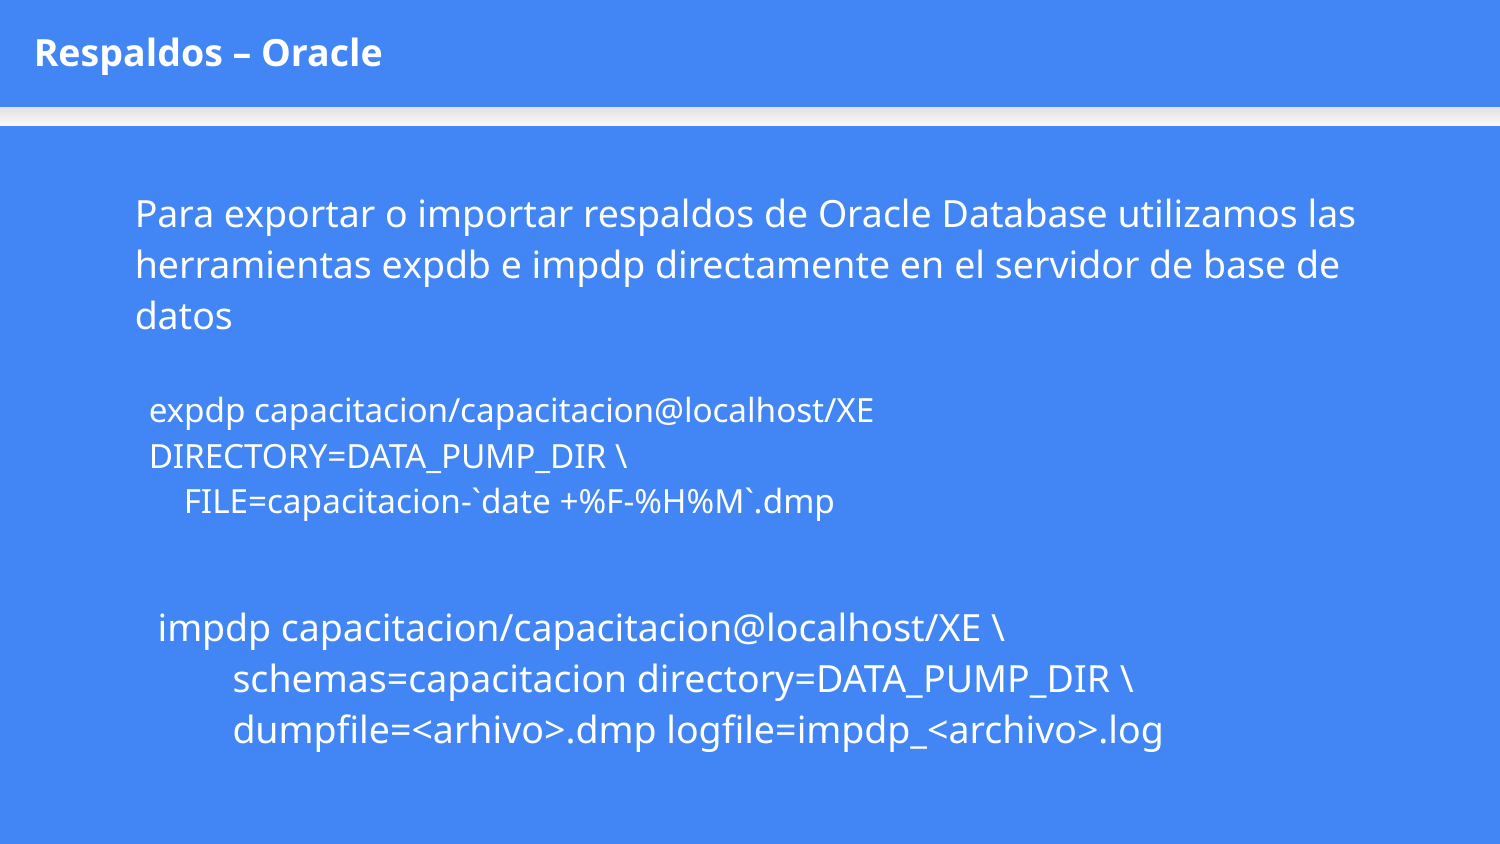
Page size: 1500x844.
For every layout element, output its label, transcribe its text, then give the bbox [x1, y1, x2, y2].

text_box expdp capacitacion/capacitacion@localhost/XE DIRECTORY=DATA_PUMP_DIR \ FILE=capacitacion-`date +%F-%H%M`.dmp [134, 379, 1378, 512]
title Respaldos – Oracle [33, 2, 1482, 102]
text_box impdp capacitacion/capacitacion@localhost/XE \ schemas=capacitacion directory=DATA_PUMP_DIR \ dumpfile=<arhivo>.dmp logfile=impdp_<archivo>.log [142, 593, 1132, 741]
text_box Para exportar o importar respaldos de Oracle Database utilizamos las herramientas expdb e impdp directamente en el servidor de base de datos [120, 180, 1396, 286]
